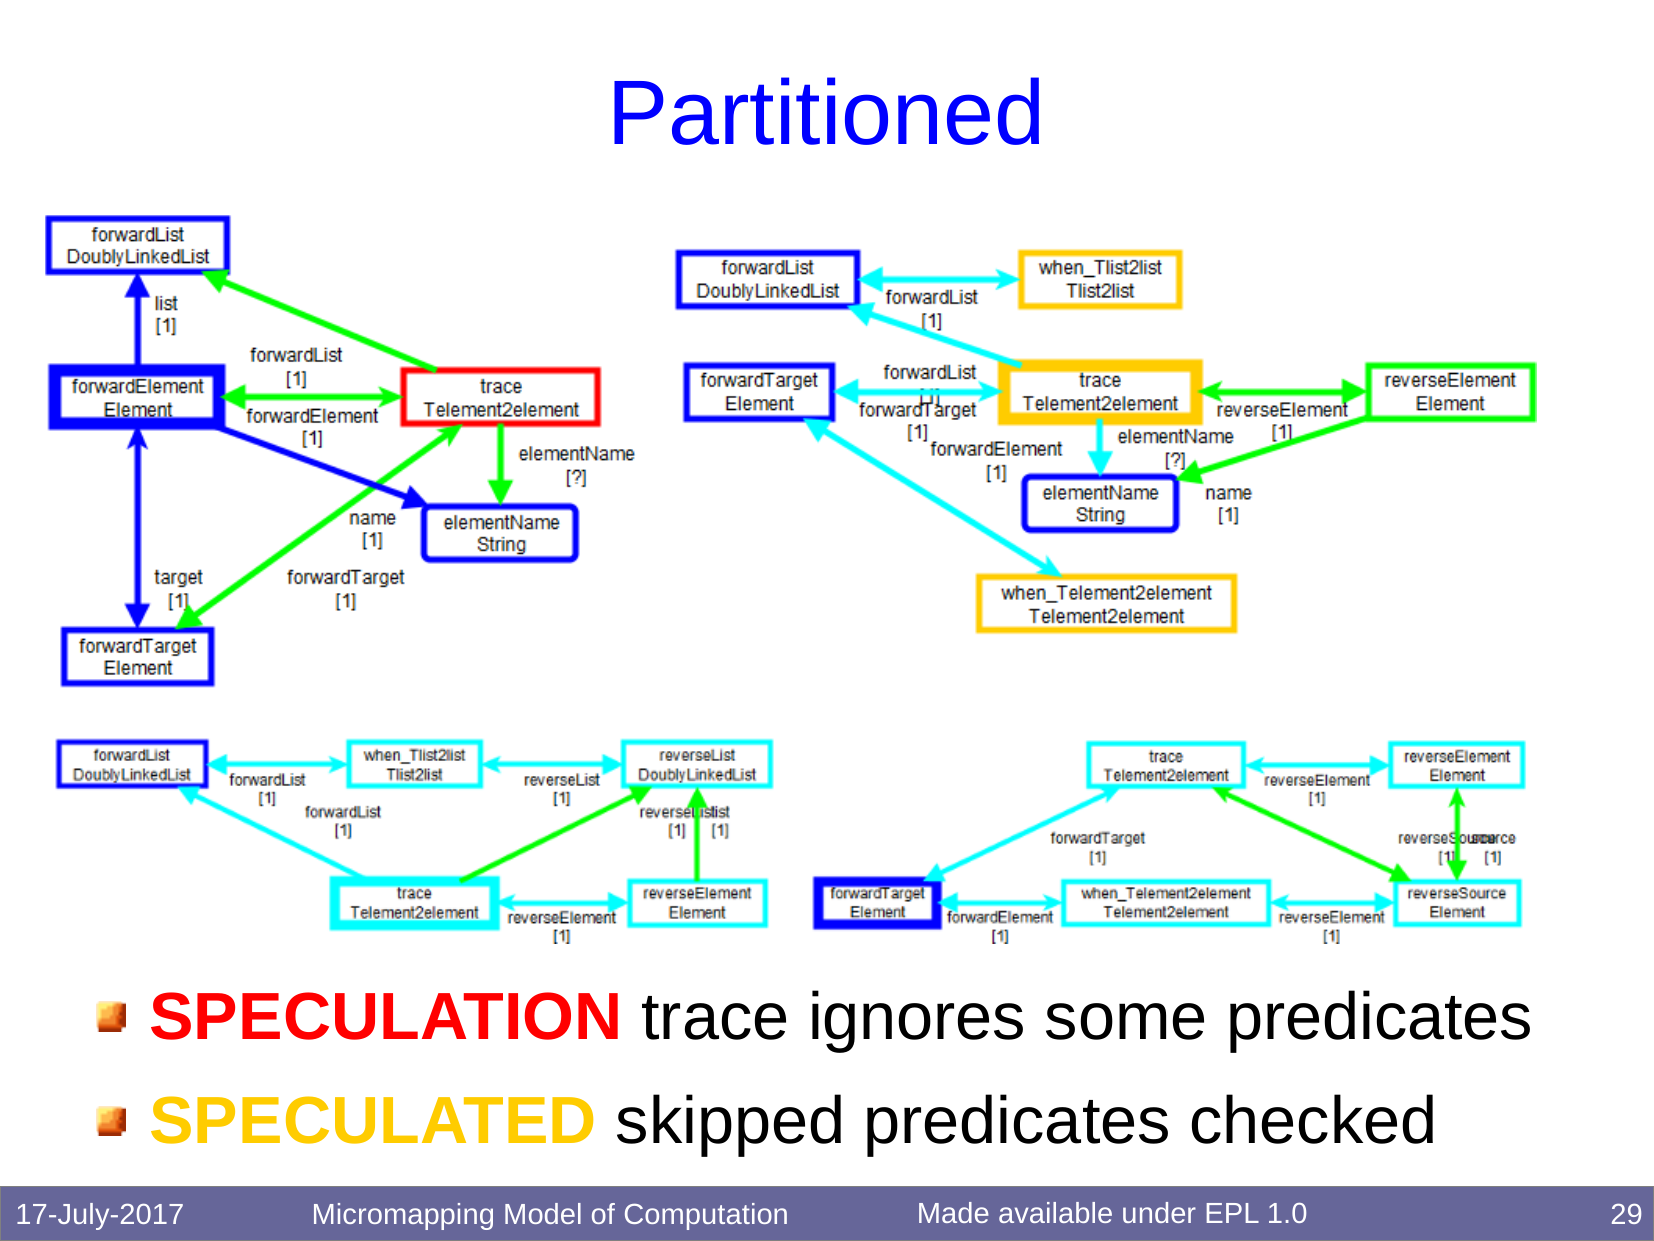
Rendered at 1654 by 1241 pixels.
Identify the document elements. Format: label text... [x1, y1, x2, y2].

list SPECULATION trace ignores some predicates SPECULATED skipped predicates checked [78, 979, 1567, 1241]
title Partitioned [82, 8, 1571, 216]
picture [45, 215, 1537, 945]
